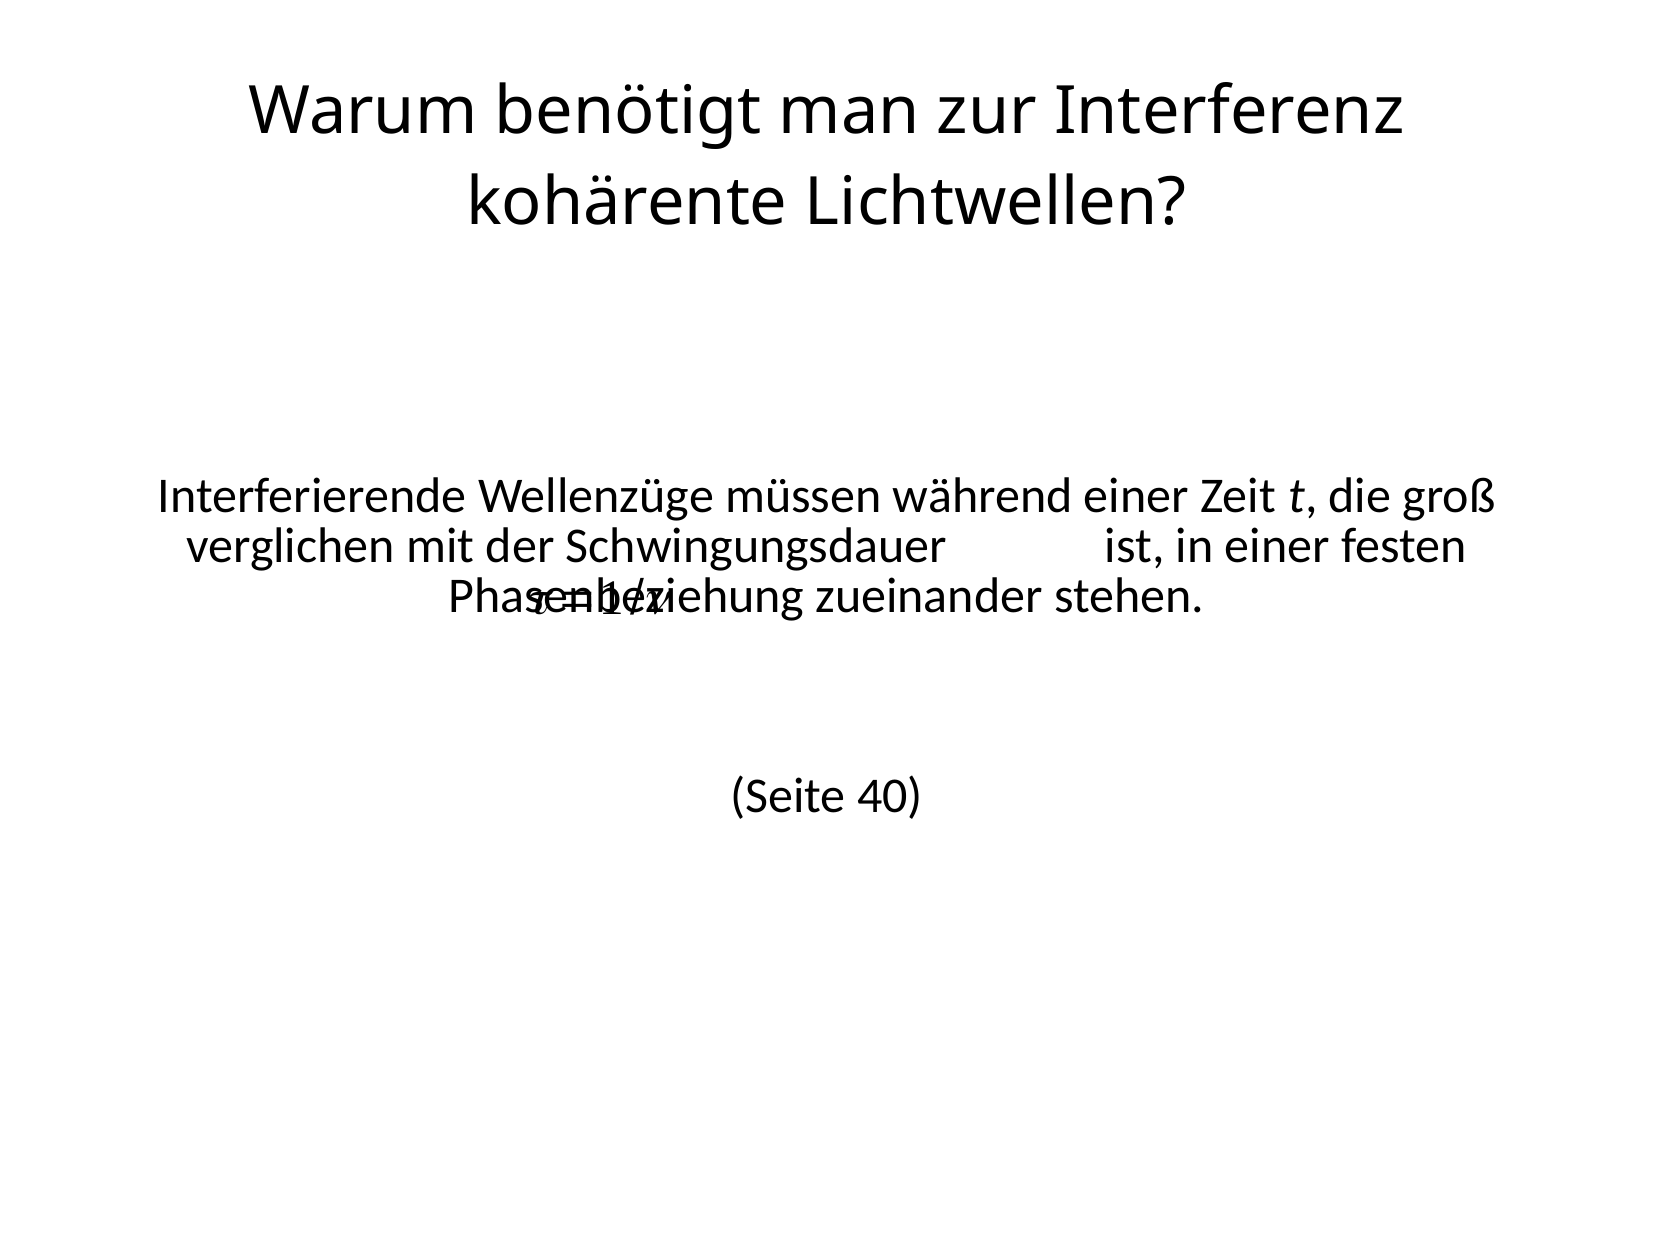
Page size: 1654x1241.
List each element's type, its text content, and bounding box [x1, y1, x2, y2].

chart [514, 571, 689, 629]
subtitle Interferierende Wellenzüge müssen während einer Zeit t, die groß verglichen mit der Schwingungsdauer ist, in einer festen Phasenbeziehung zueinander stehen. (Seite 40) [82, 290, 1571, 1010]
title Warum benötigt man zur Interferenz kohärente Lichtwellen? [82, 49, 1571, 257]
